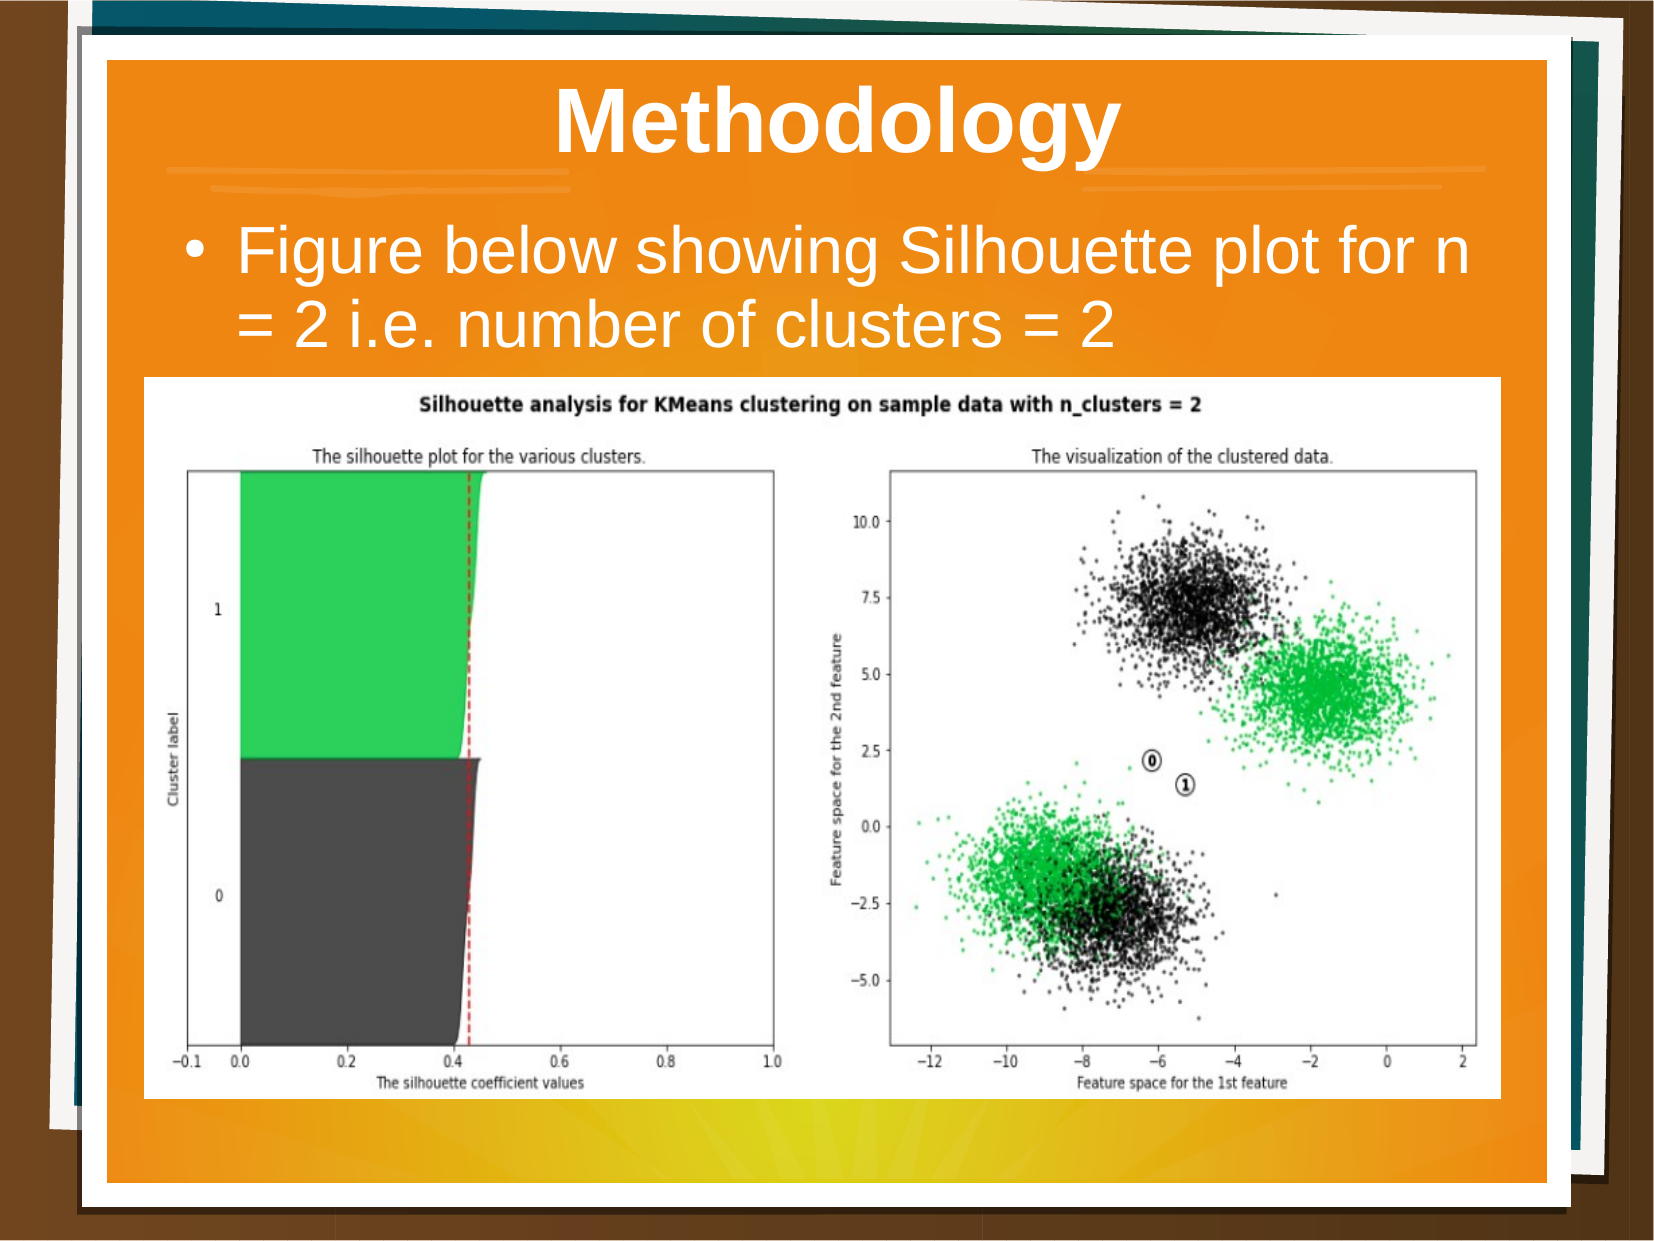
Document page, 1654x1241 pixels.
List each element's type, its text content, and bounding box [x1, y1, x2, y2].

picture [144, 377, 1501, 1099]
title Methodology [94, 52, 1583, 189]
list Figure below showing Silhouette plot for n = 2 i.e. number of clusters = 2 [165, 212, 1495, 377]
